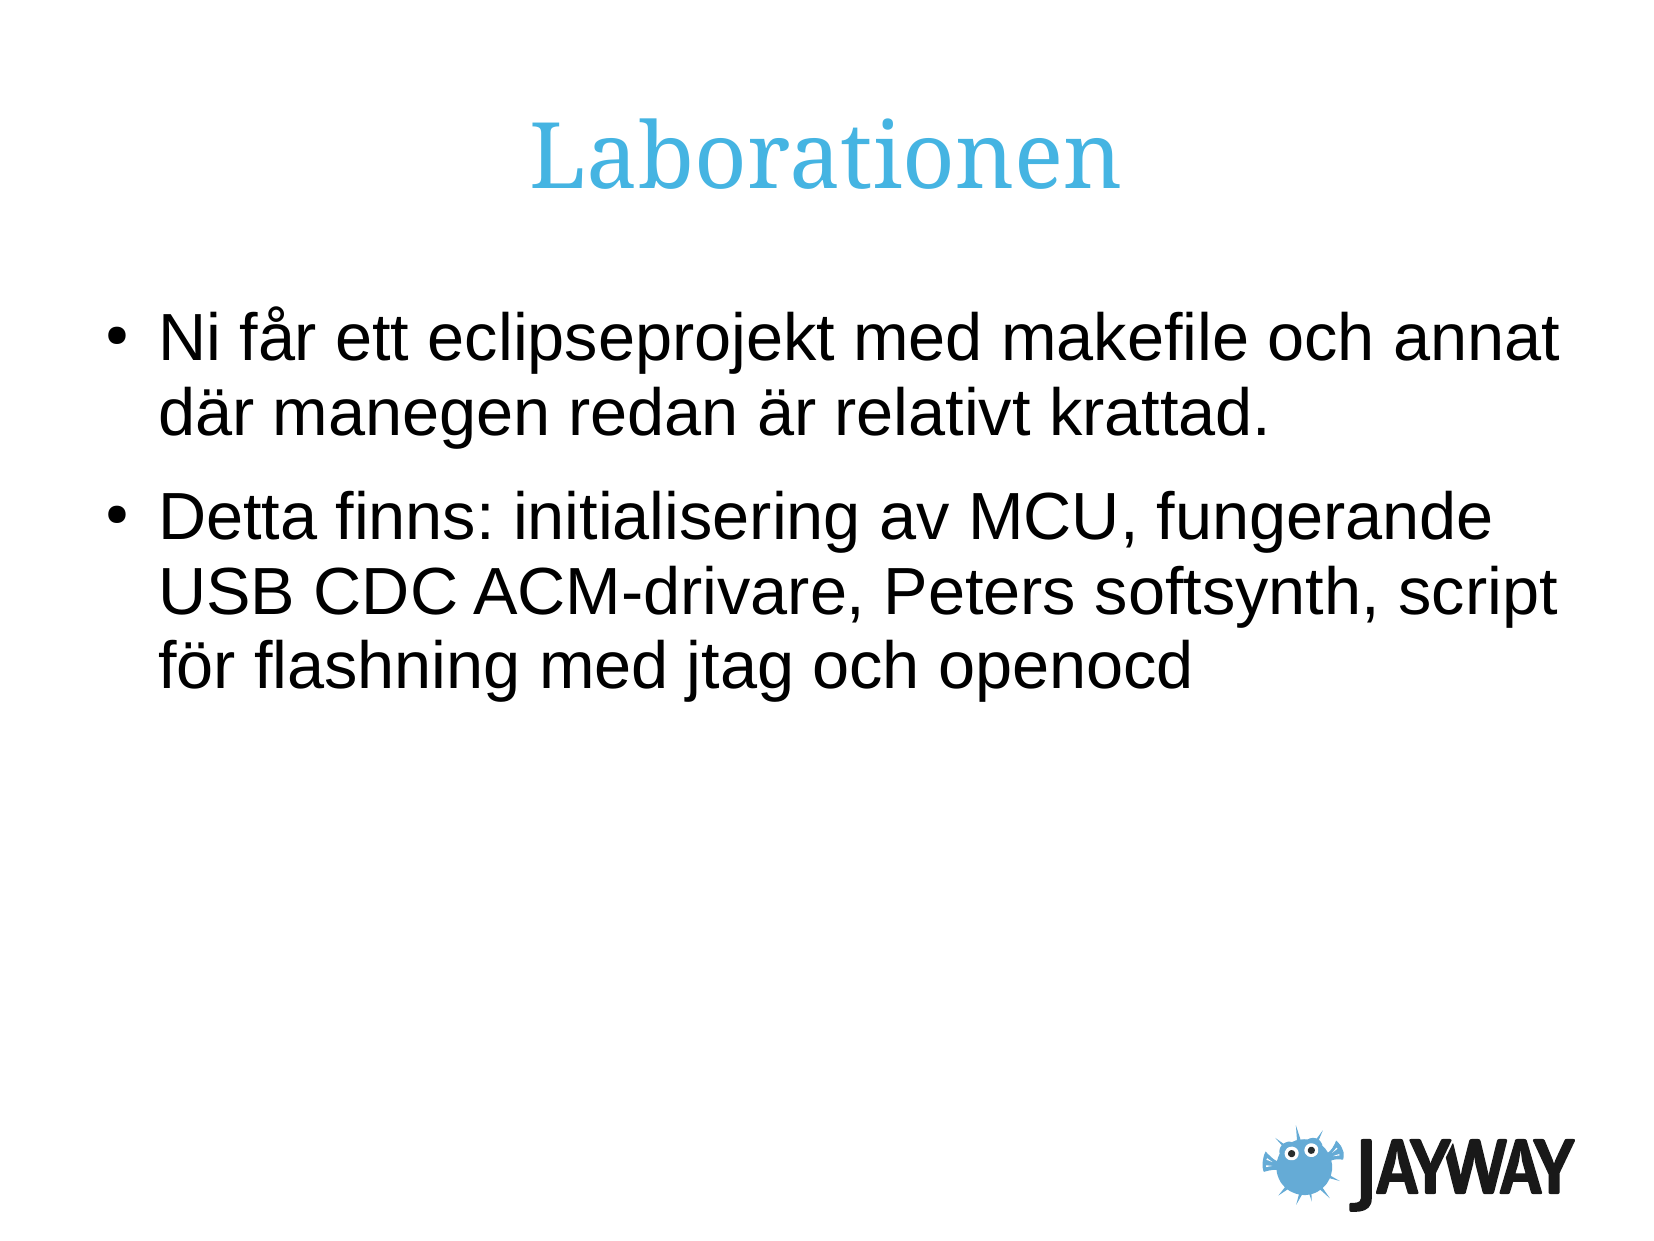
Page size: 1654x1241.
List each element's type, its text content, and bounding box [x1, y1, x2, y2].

title Laborationen [82, 49, 1571, 257]
list Ni får ett eclipseprojekt med makefile och annat där manegen redan är relativt krattad. Detta finns: initialisering av MCU, fungerande USB CDC ACM-drivare, Peters softsynth, script för flashning med jtag och openocd [87, 300, 1576, 1119]
